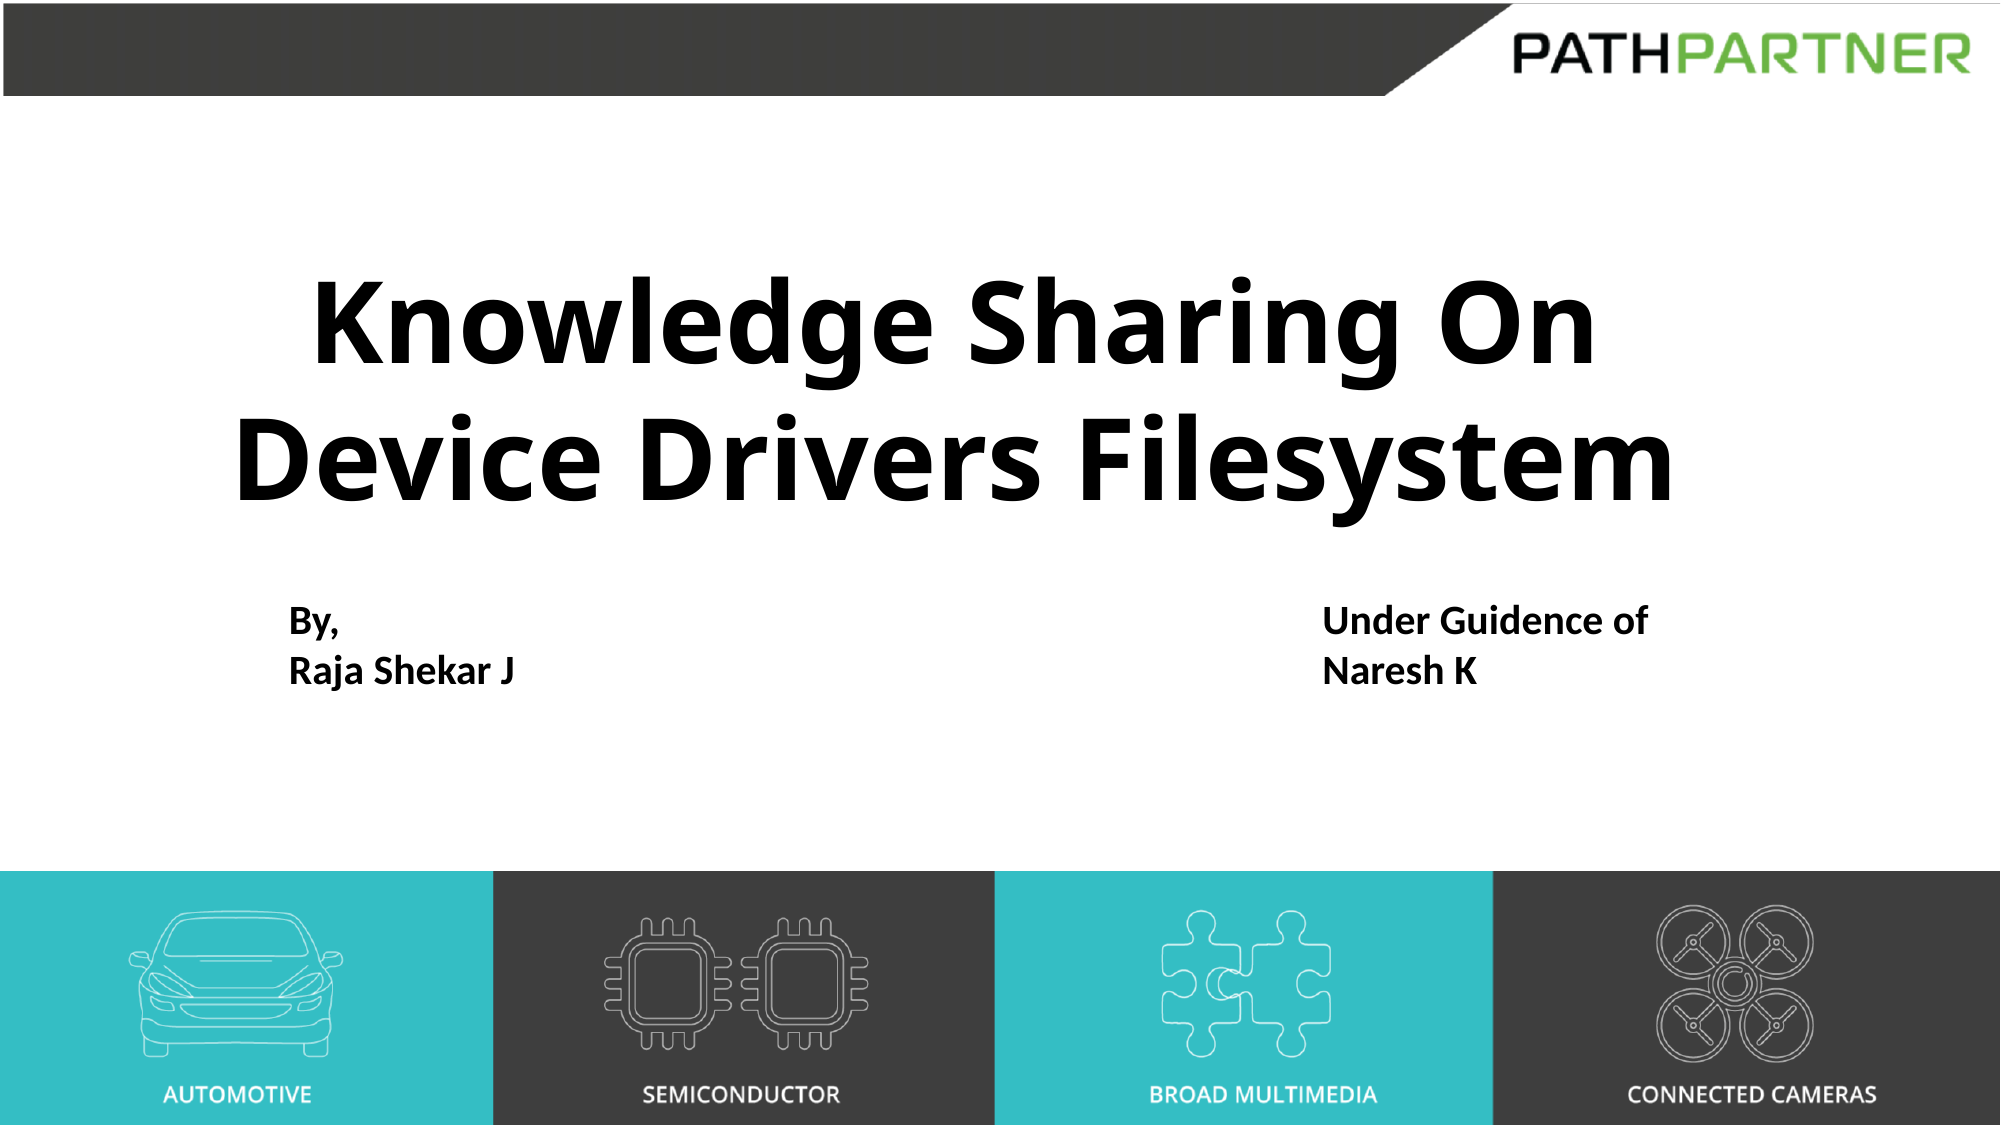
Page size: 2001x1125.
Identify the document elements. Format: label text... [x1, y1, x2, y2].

picture [0, 871, 2000, 1125]
title Knowledge Sharing On Device Drivers Filesystem [204, 139, 1706, 531]
text_box By, Under Guidence of Raja Shekar J Naresh K [274, 535, 1867, 701]
picture [0, 0, 2001, 96]
